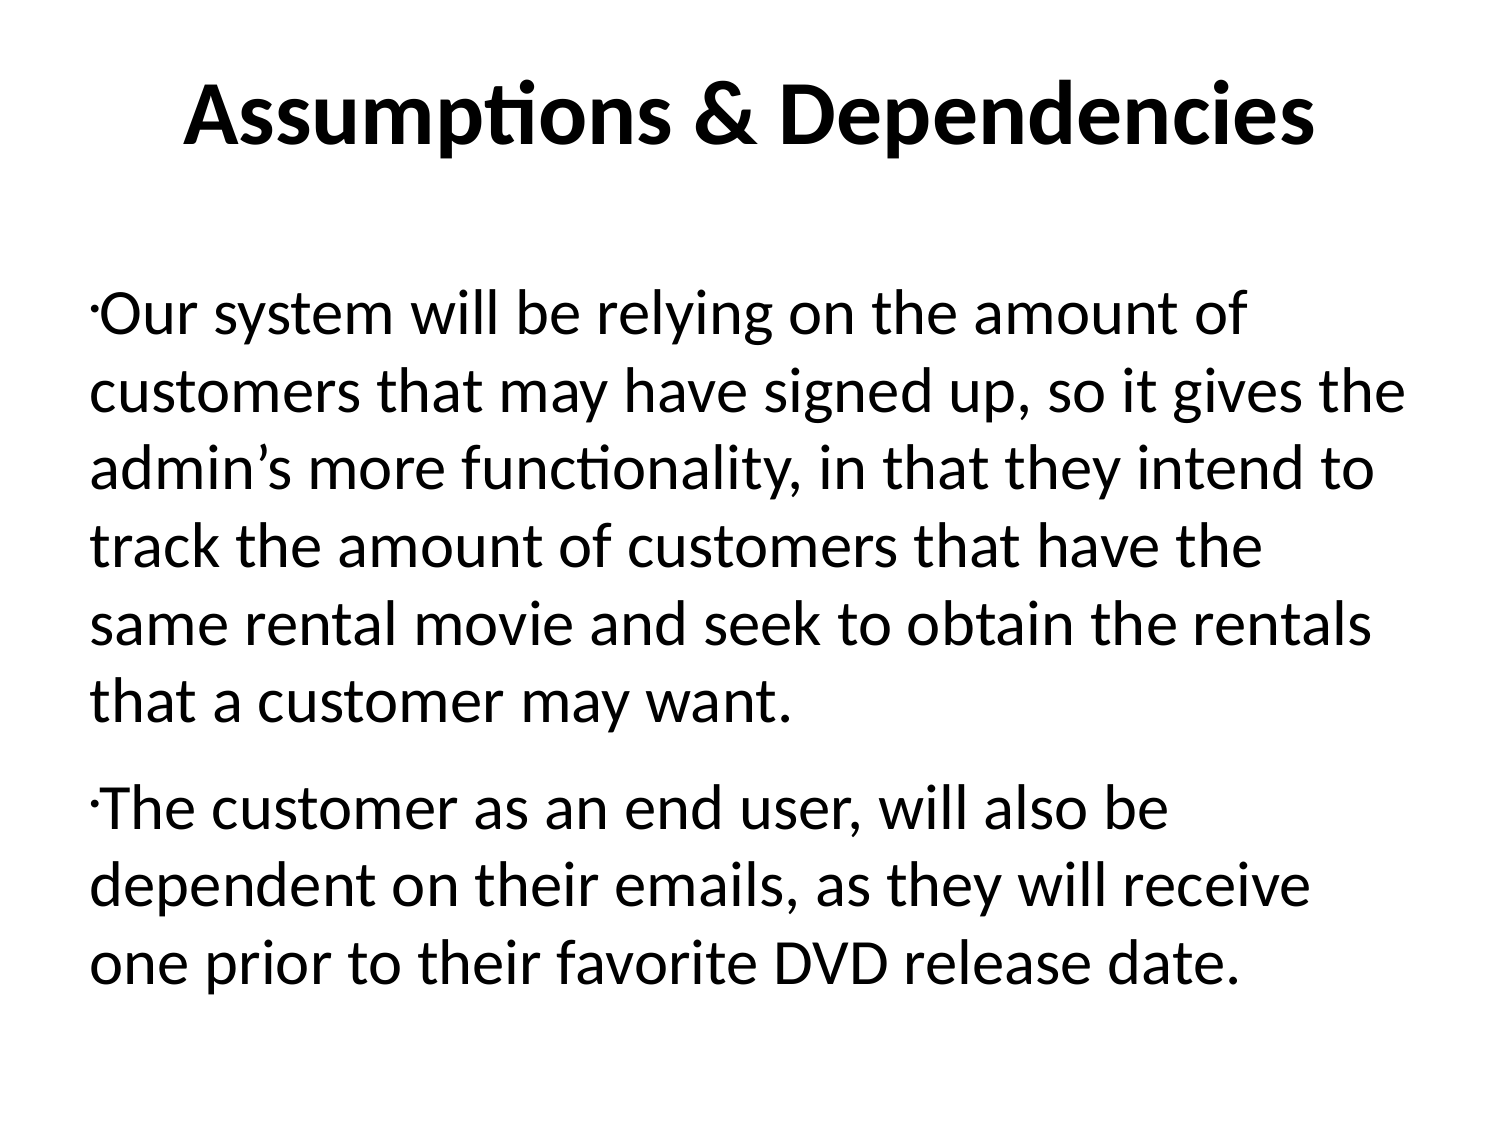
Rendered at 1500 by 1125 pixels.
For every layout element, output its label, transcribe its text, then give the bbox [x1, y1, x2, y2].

list Our system will be relying on the amount of customers that may have signed up, so it gives the admin’s more functionality, in that they intend to track the amount of customers that have the same rental movie and seek to obtain the rentals that a customer may want. The customer as an end user, will also be dependent on their emails, as they will receive one prior to their favorite DVD release date. [75, 262, 1425, 1005]
title Assumptions & Dependencies [75, 45, 1425, 233]
